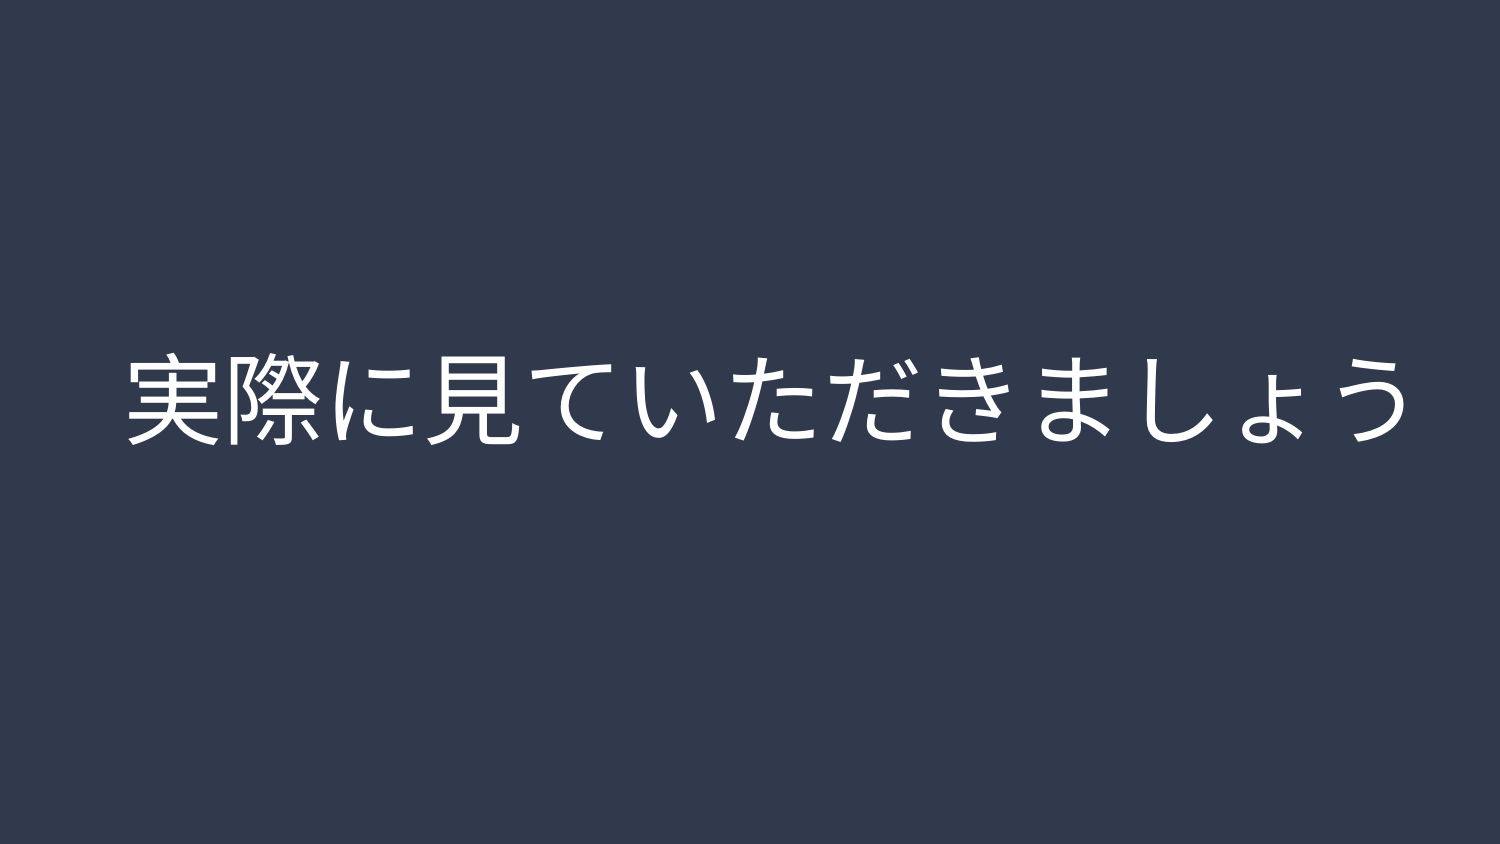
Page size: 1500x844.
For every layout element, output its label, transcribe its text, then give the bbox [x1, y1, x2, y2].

title 実際に見ていただきましょう [106, 317, 1441, 473]
